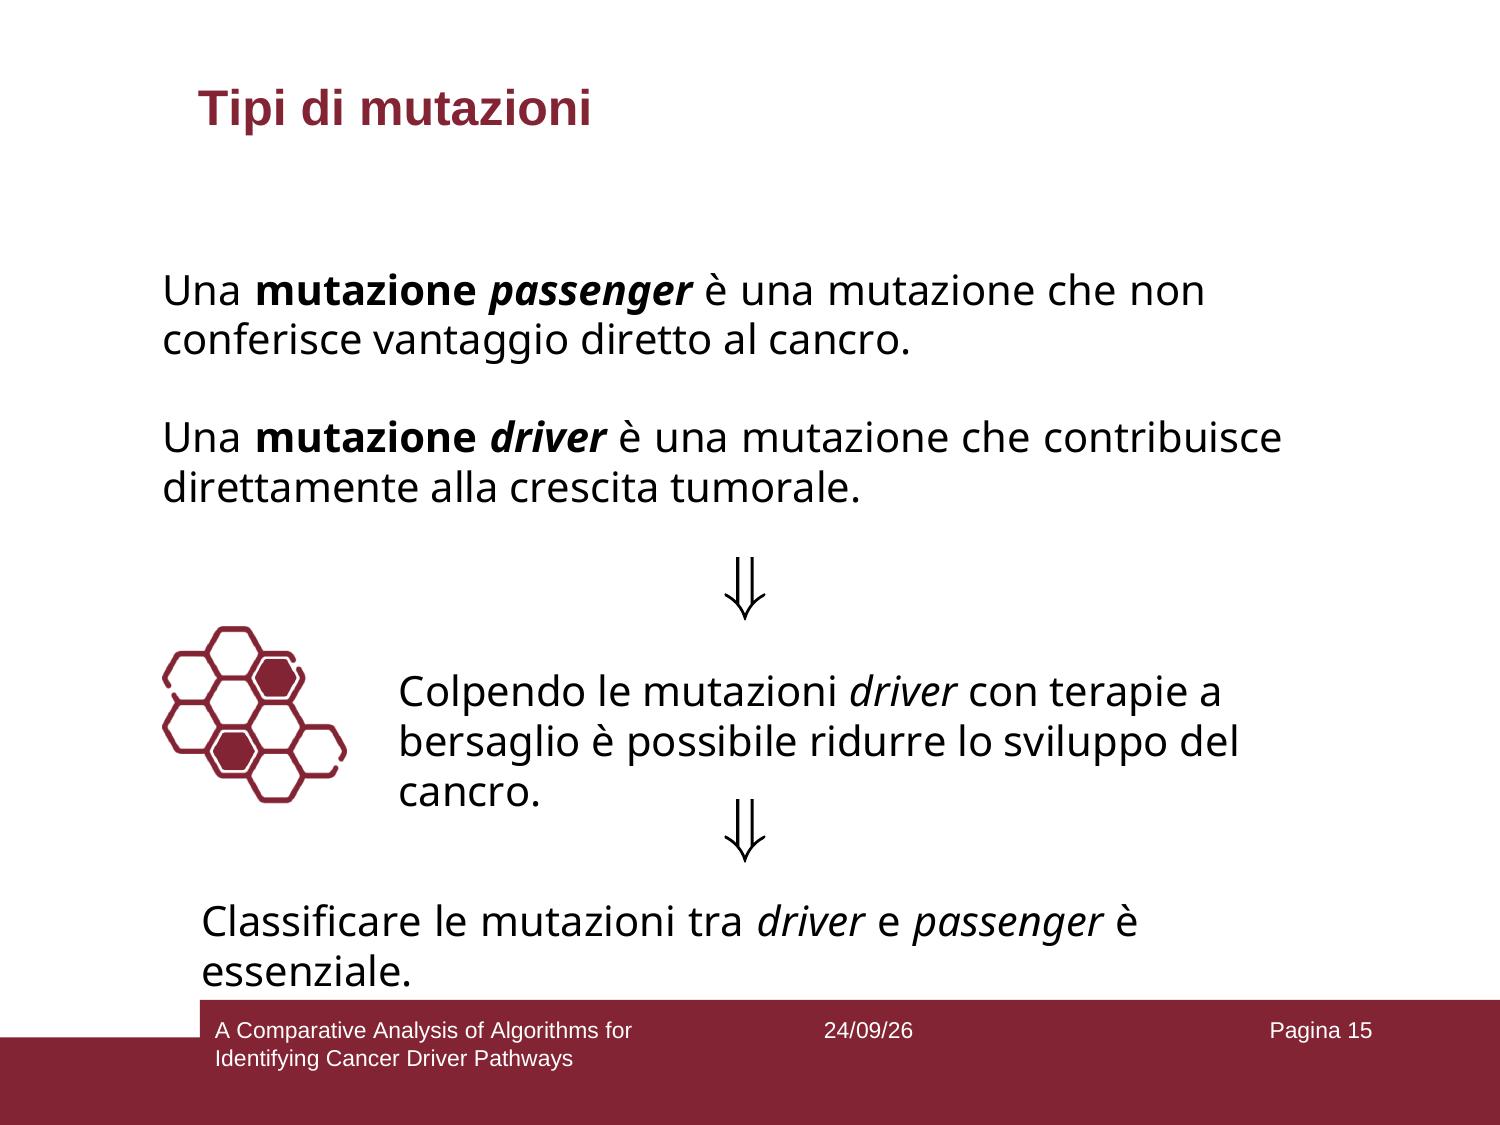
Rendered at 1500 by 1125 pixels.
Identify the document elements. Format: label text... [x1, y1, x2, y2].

title Tipi di mutazioni [183, 67, 1400, 150]
text_box Una mutazione passenger è una mutazione che non conferisce vantaggio diretto al cancro. [147, 255, 1373, 371]
text_box 22/10/24 [712, 1008, 1026, 1084]
picture [724, 799, 766, 863]
picture [162, 622, 347, 807]
text_box Colpendo le mutazioni driver con terapie a bersaglio è possibile ridurre lo sviluppo del cancro. [383, 657, 1339, 773]
picture [724, 557, 766, 621]
text_box Pagina <number> [1074, 1008, 1388, 1084]
text_box Una mutazione driver è una mutazione che contribuisce direttamente alla crescita tumorale. [147, 403, 1364, 519]
text_box Classificare le mutazioni tra driver e passenger è essenziale. [186, 887, 1305, 1003]
text_box A Comparative Analysis of Algorithms for Identifying Cancer Driver Pathways [199, 1008, 676, 1084]
